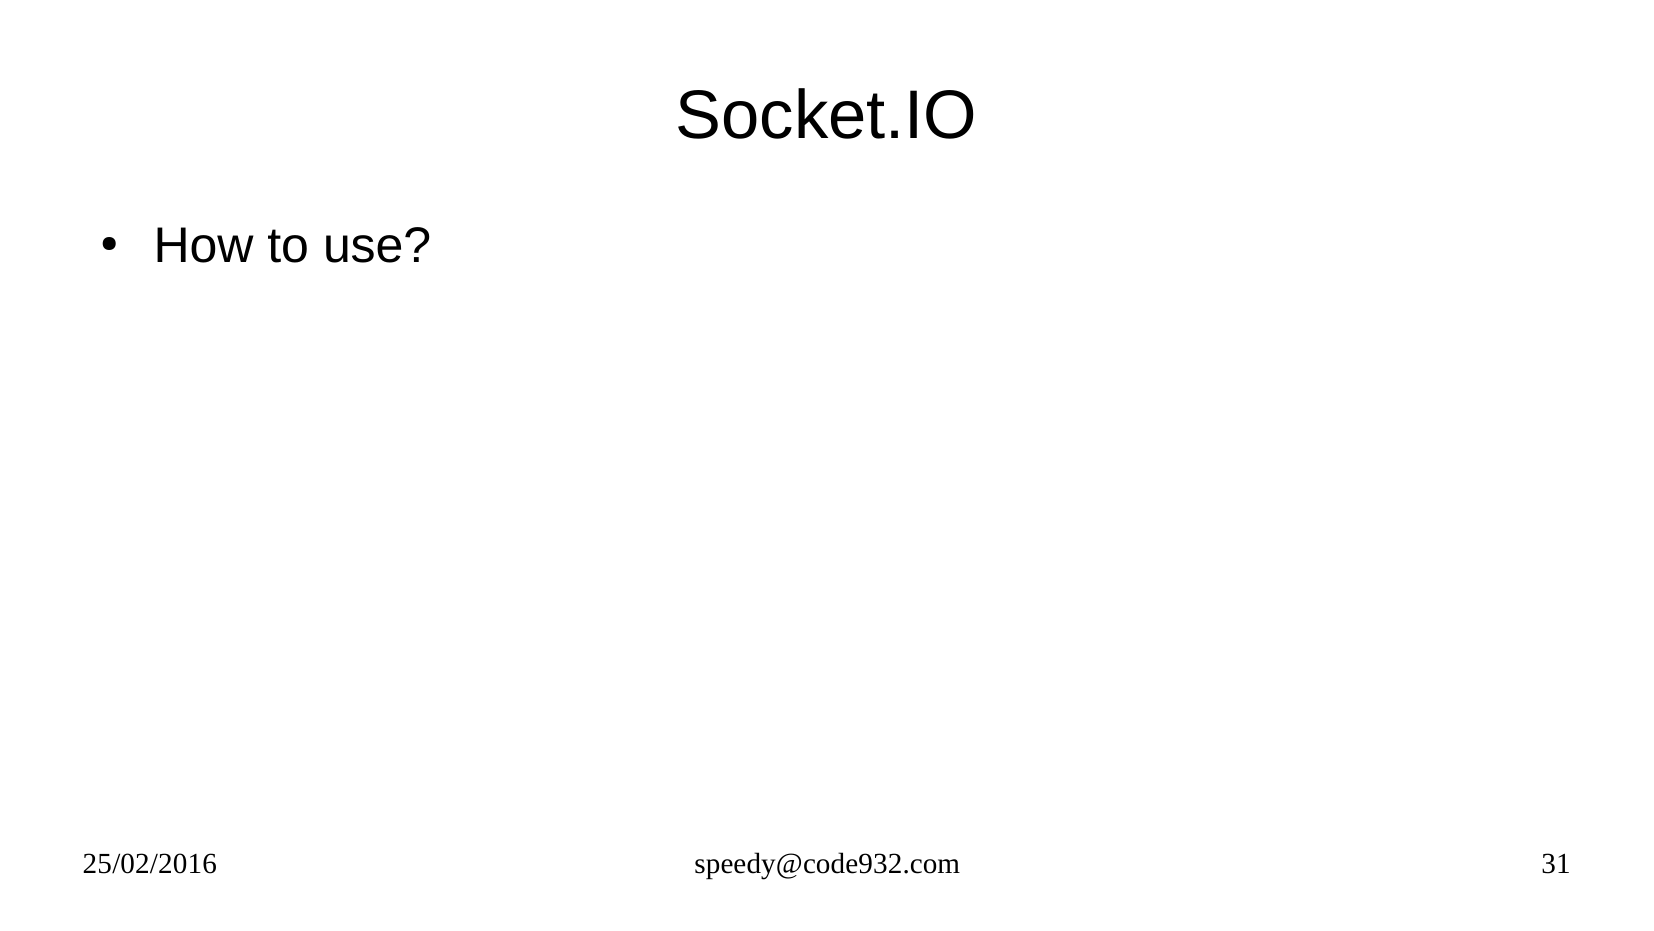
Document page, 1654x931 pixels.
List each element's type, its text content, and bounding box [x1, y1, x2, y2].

title Socket.IO [82, 37, 1571, 193]
list How to use? [82, 217, 1571, 758]
